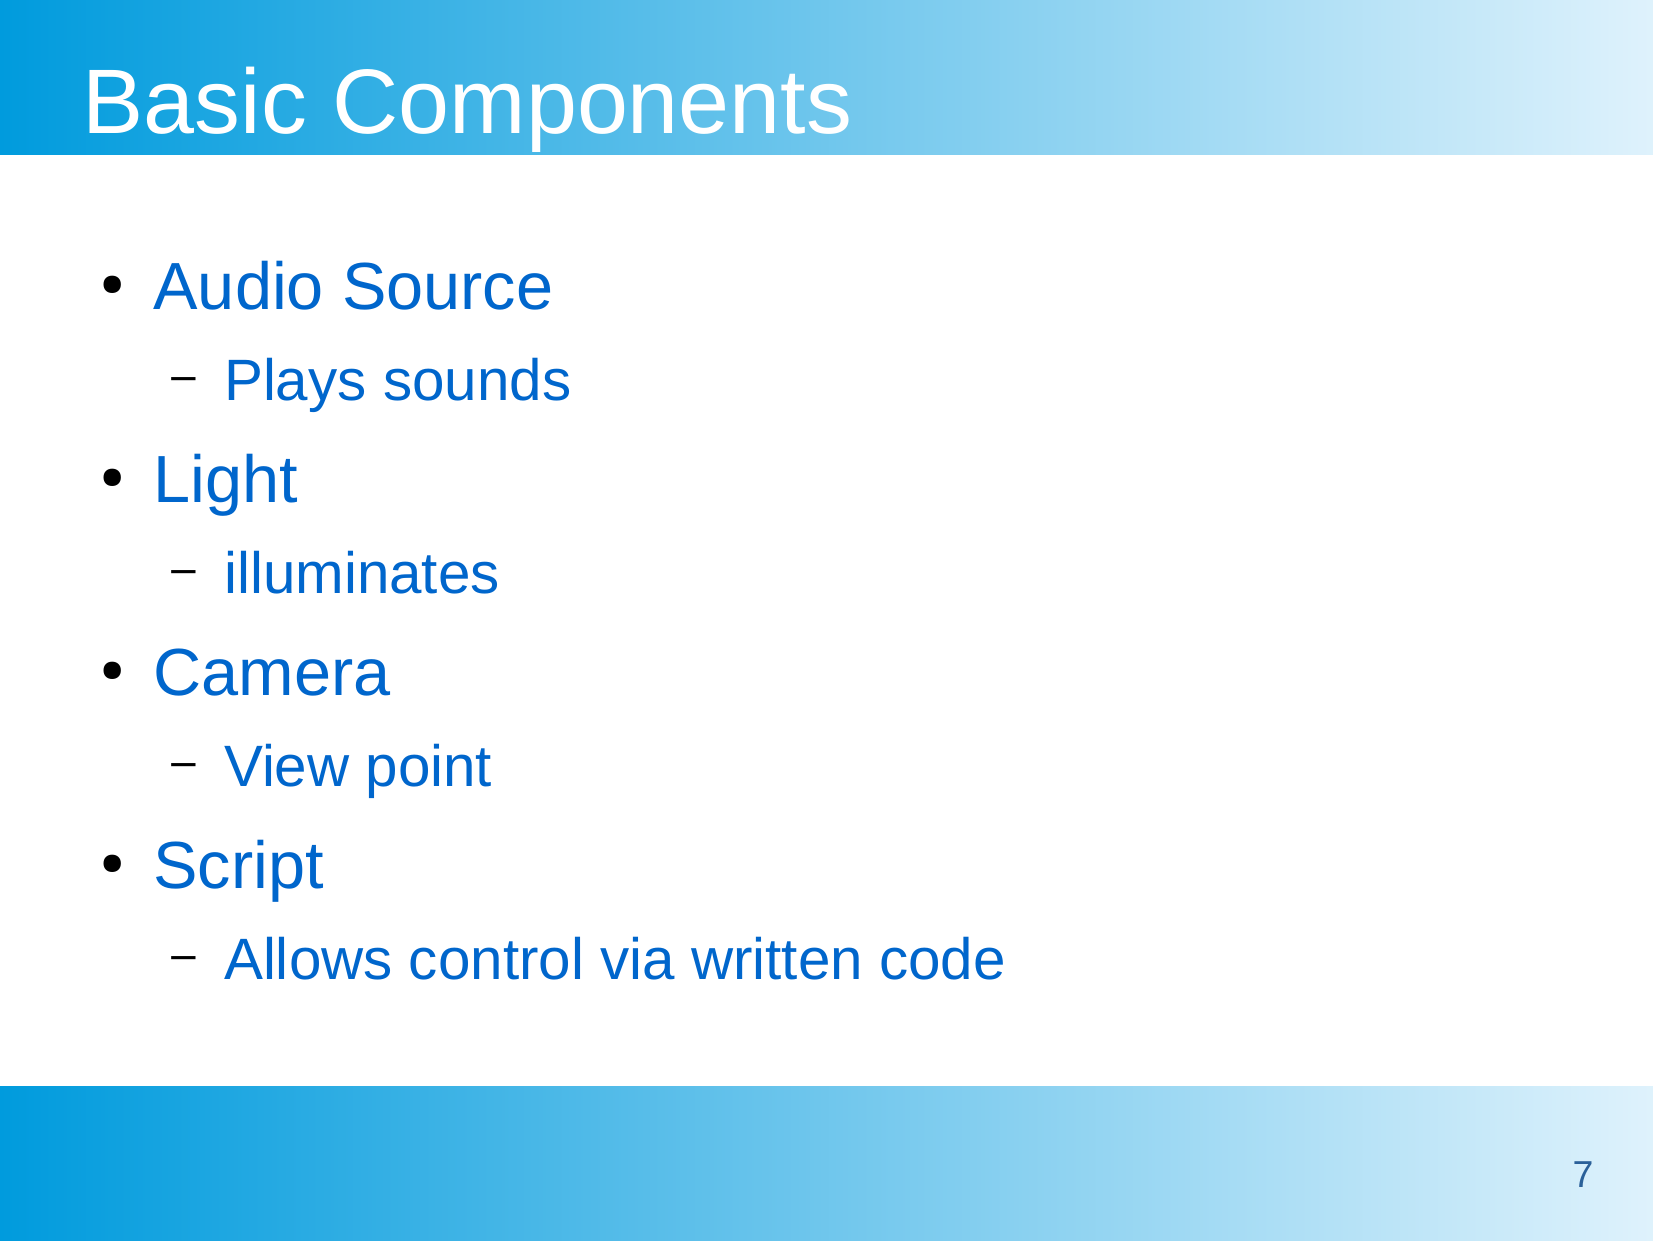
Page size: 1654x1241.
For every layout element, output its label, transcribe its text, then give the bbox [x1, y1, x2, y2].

text_box <Foliennummer> [1379, 1146, 1654, 1217]
list Audio Source Plays sounds Light illuminates Camera View point Script Allows control via written code [82, 249, 1571, 969]
title Basic Components [82, 49, 1571, 155]
